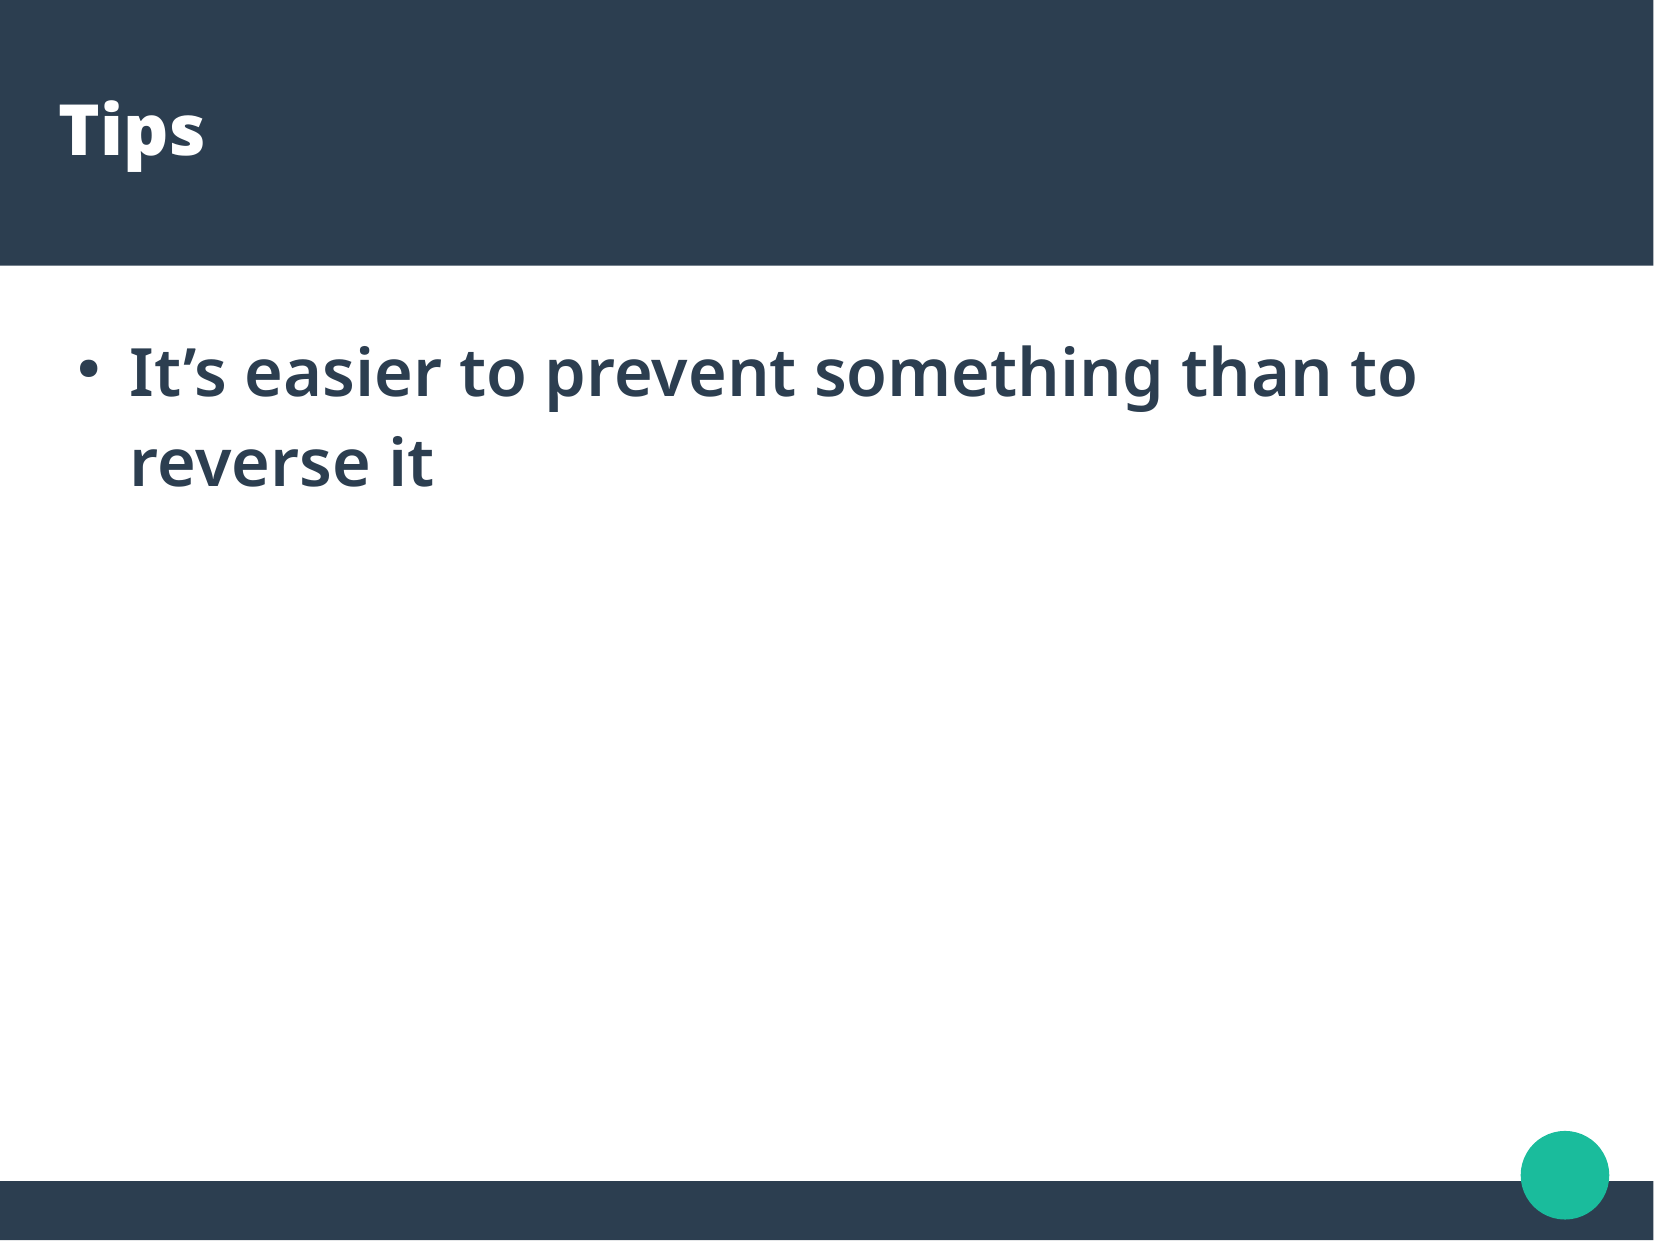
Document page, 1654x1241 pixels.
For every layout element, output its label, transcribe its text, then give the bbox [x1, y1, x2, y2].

list It’s easier to prevent something than to reverse it [59, 324, 1595, 1152]
title Tips [59, 49, 1595, 207]
